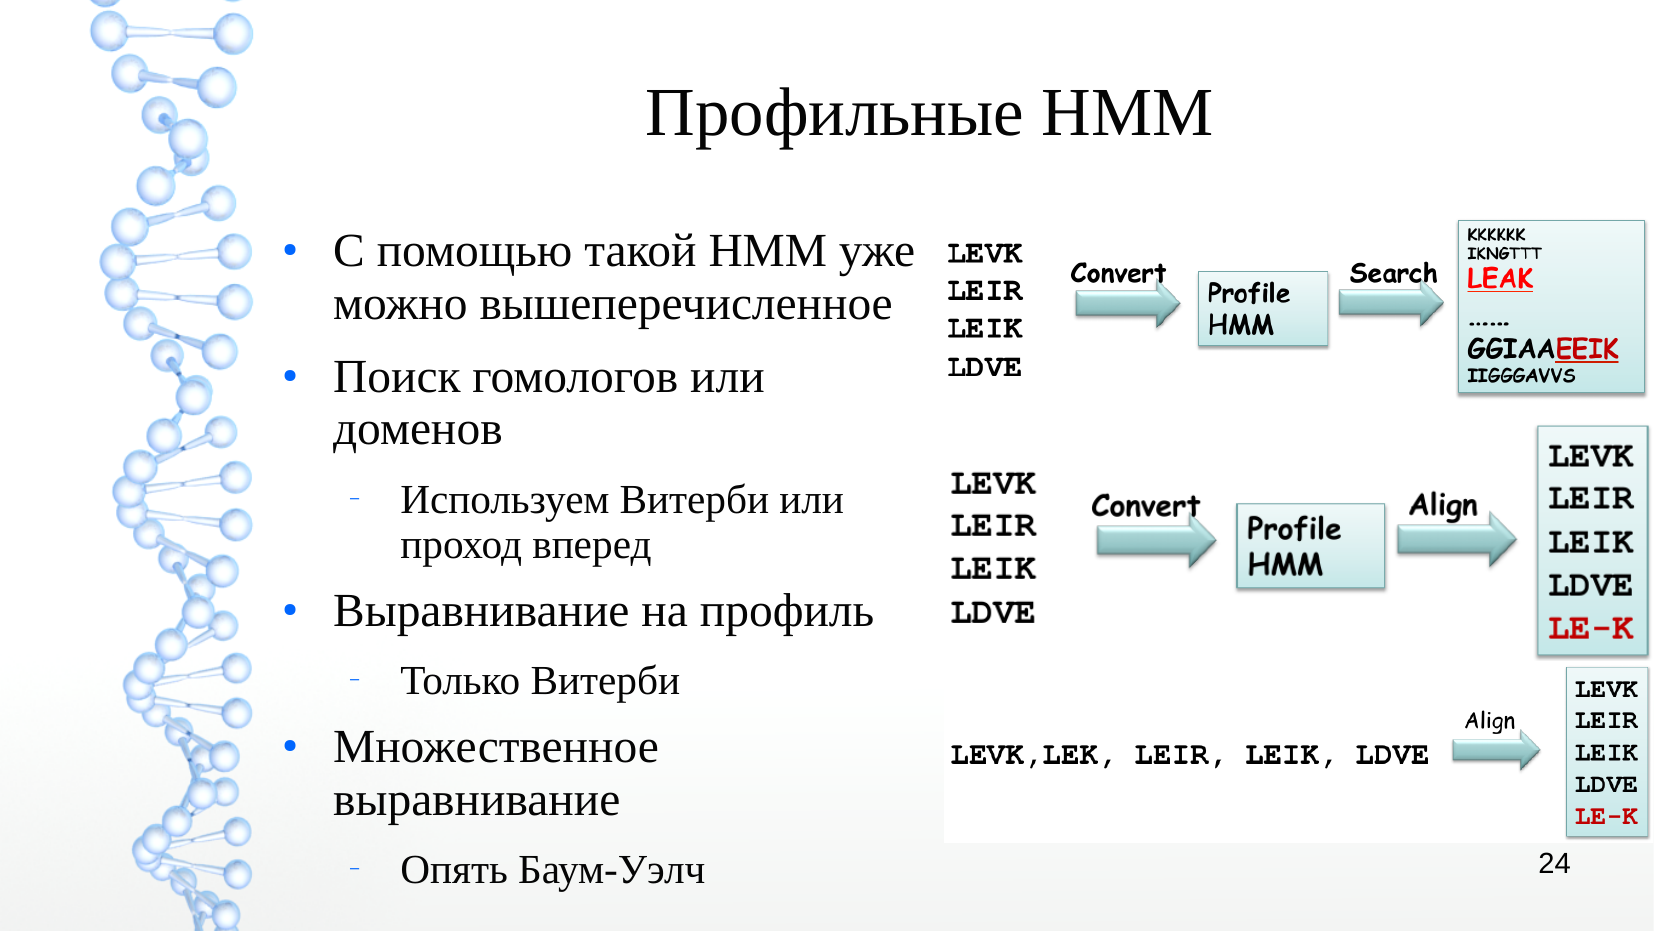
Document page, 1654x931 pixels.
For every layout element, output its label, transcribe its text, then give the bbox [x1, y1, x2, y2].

title Профильные HMM [265, 35, 1595, 189]
list С помощью такой HMM уже можно вышеперечисленное Поиск гомологов или доменов Используем Витерби или проход вперед Выравнивание на профиль Только Витерби Множественное выравнивание Опять Баум-Уэлч [265, 224, 922, 922]
picture [0, 0, 1654, 931]
